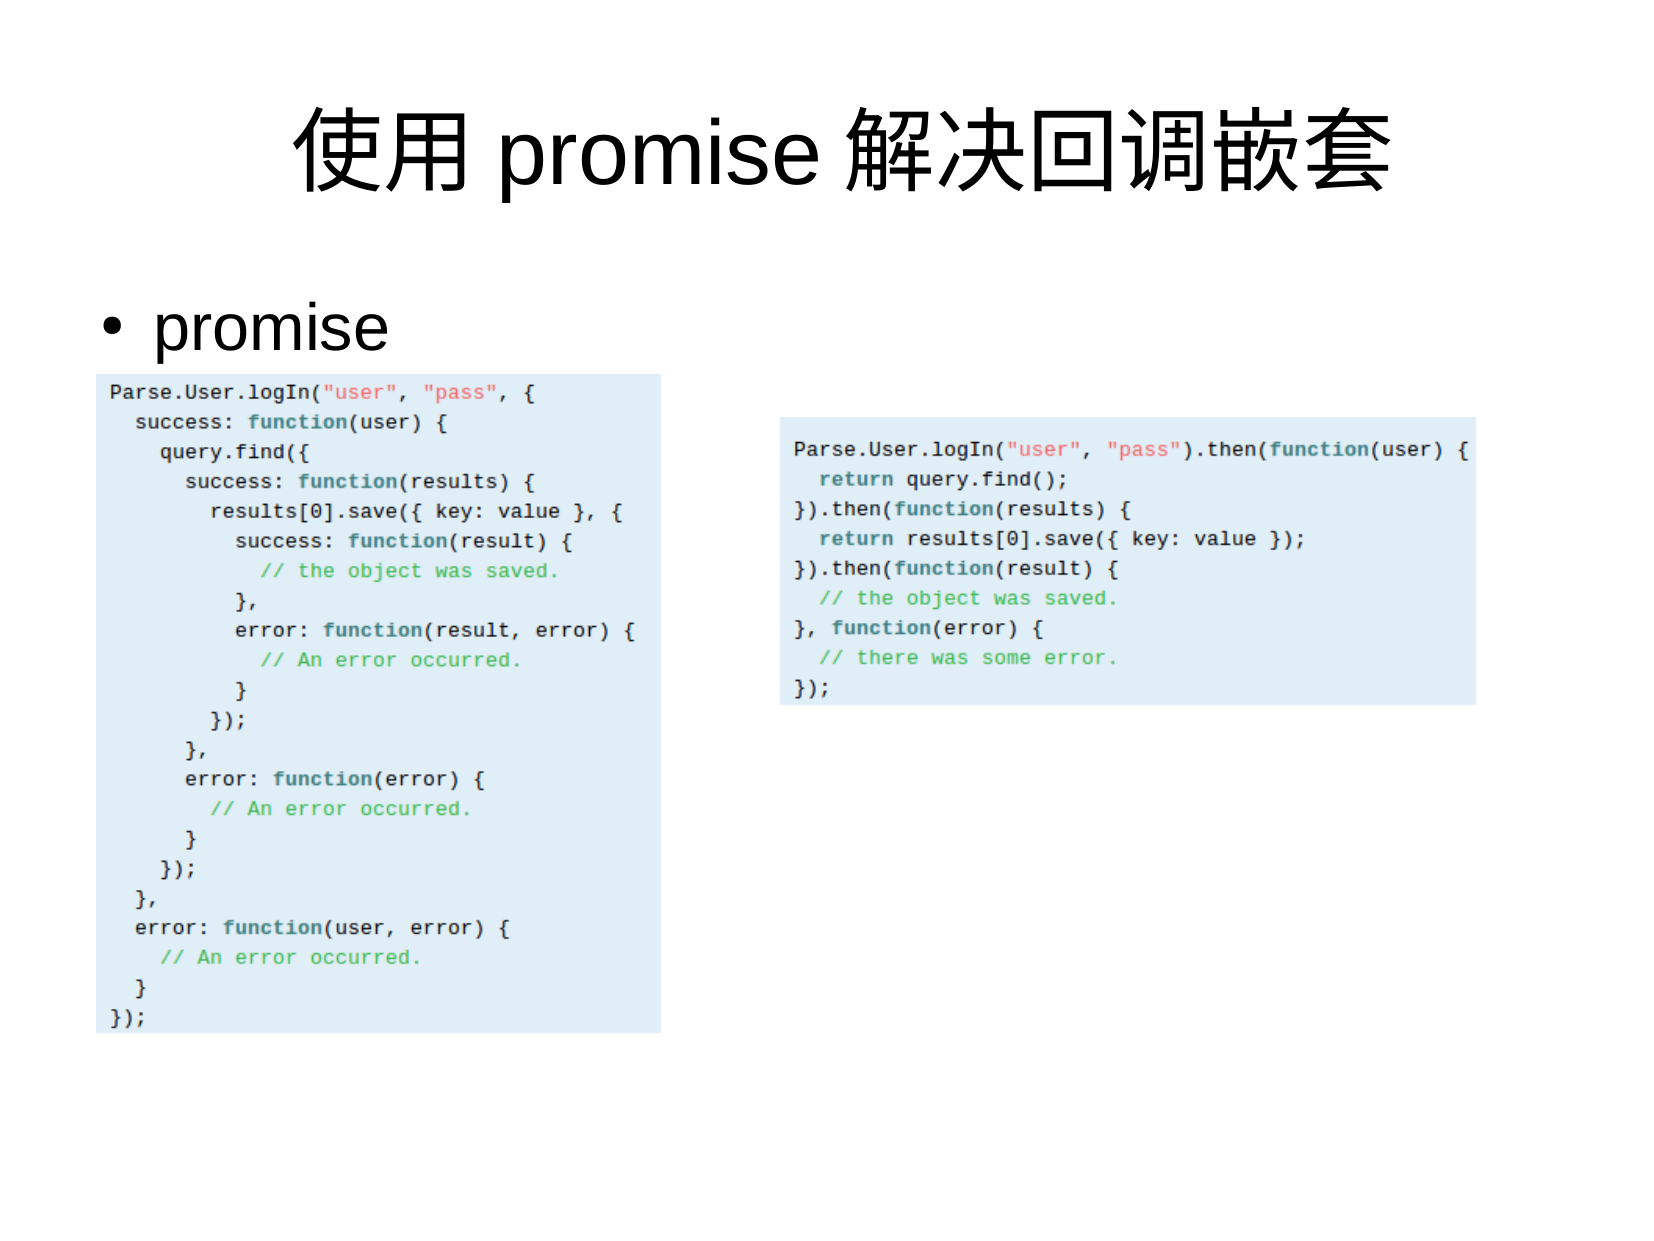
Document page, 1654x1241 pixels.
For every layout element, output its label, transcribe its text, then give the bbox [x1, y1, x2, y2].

list promise [82, 290, 1538, 1010]
title 使用promise解决回调嵌套 [82, 49, 1571, 257]
picture [780, 417, 1476, 706]
picture [96, 374, 661, 1033]
